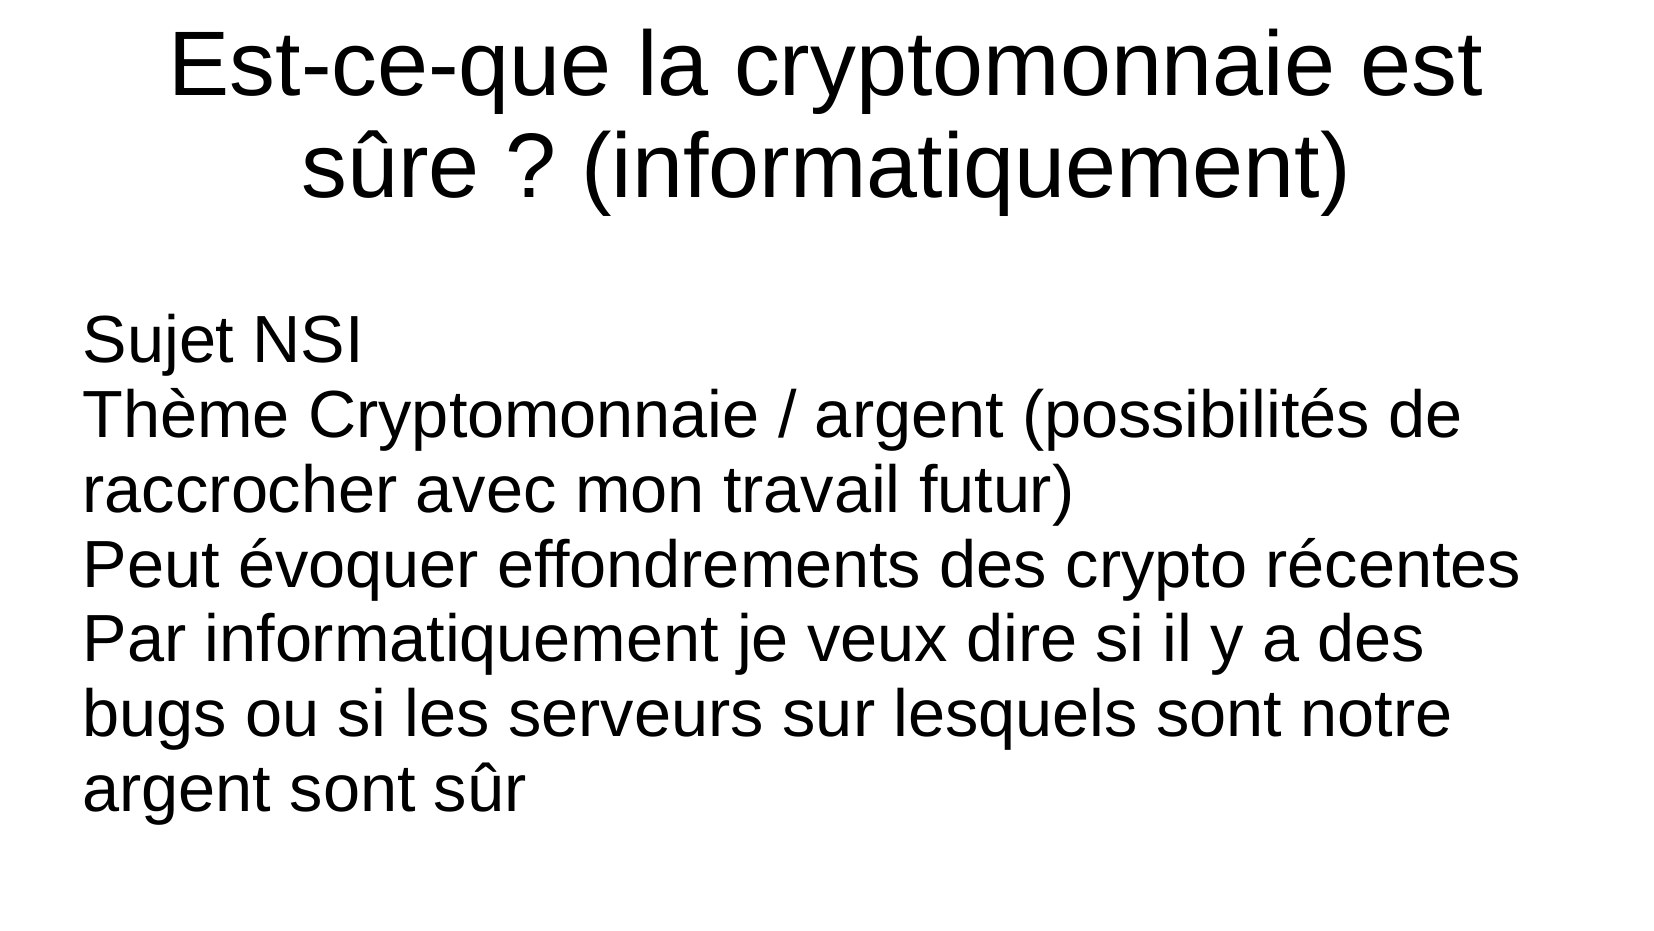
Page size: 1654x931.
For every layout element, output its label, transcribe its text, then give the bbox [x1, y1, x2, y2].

title Est-ce-que la cryptomonnaie est sûre ? (informatiquement) [82, 12, 1571, 218]
subtitle Sujet NSI Thème Cryptomonnaie / argent (possibilités de raccrocher avec mon travail futur) Peut évoquer effondrements des crypto récentes Par informatiquement je veux dire si il y a des bugs ou si les serveurs sur lesquels sont notre argent sont sûr [82, 294, 1571, 834]
